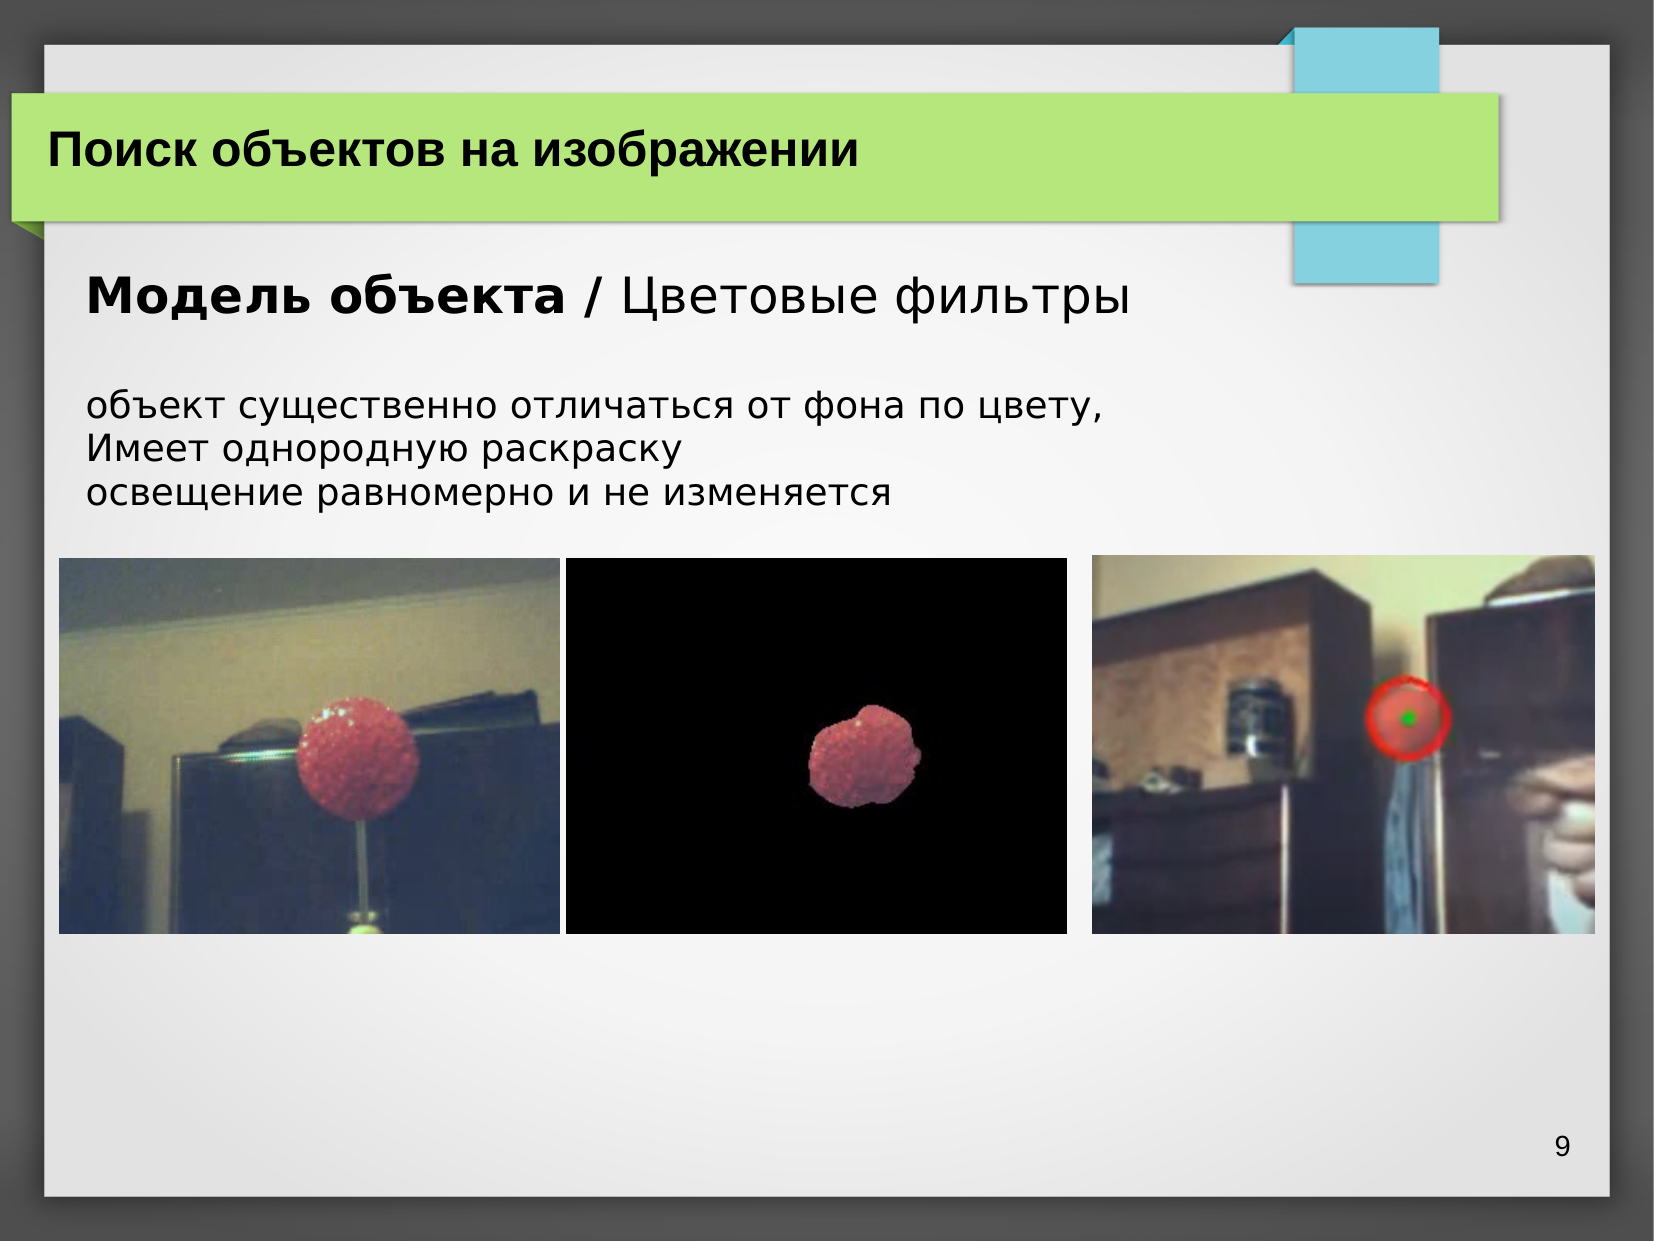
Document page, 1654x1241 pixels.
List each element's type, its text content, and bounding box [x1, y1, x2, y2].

picture [0, 0, 1654, 1241]
text_box Модель объекта / Цветовые фильтры объект существенно отличаться от фона по цвету, Имеет однородную раскраску освещение равномерно и не изменяется [70, 259, 1548, 522]
title Поиск объектов на изображении [47, 120, 1004, 177]
